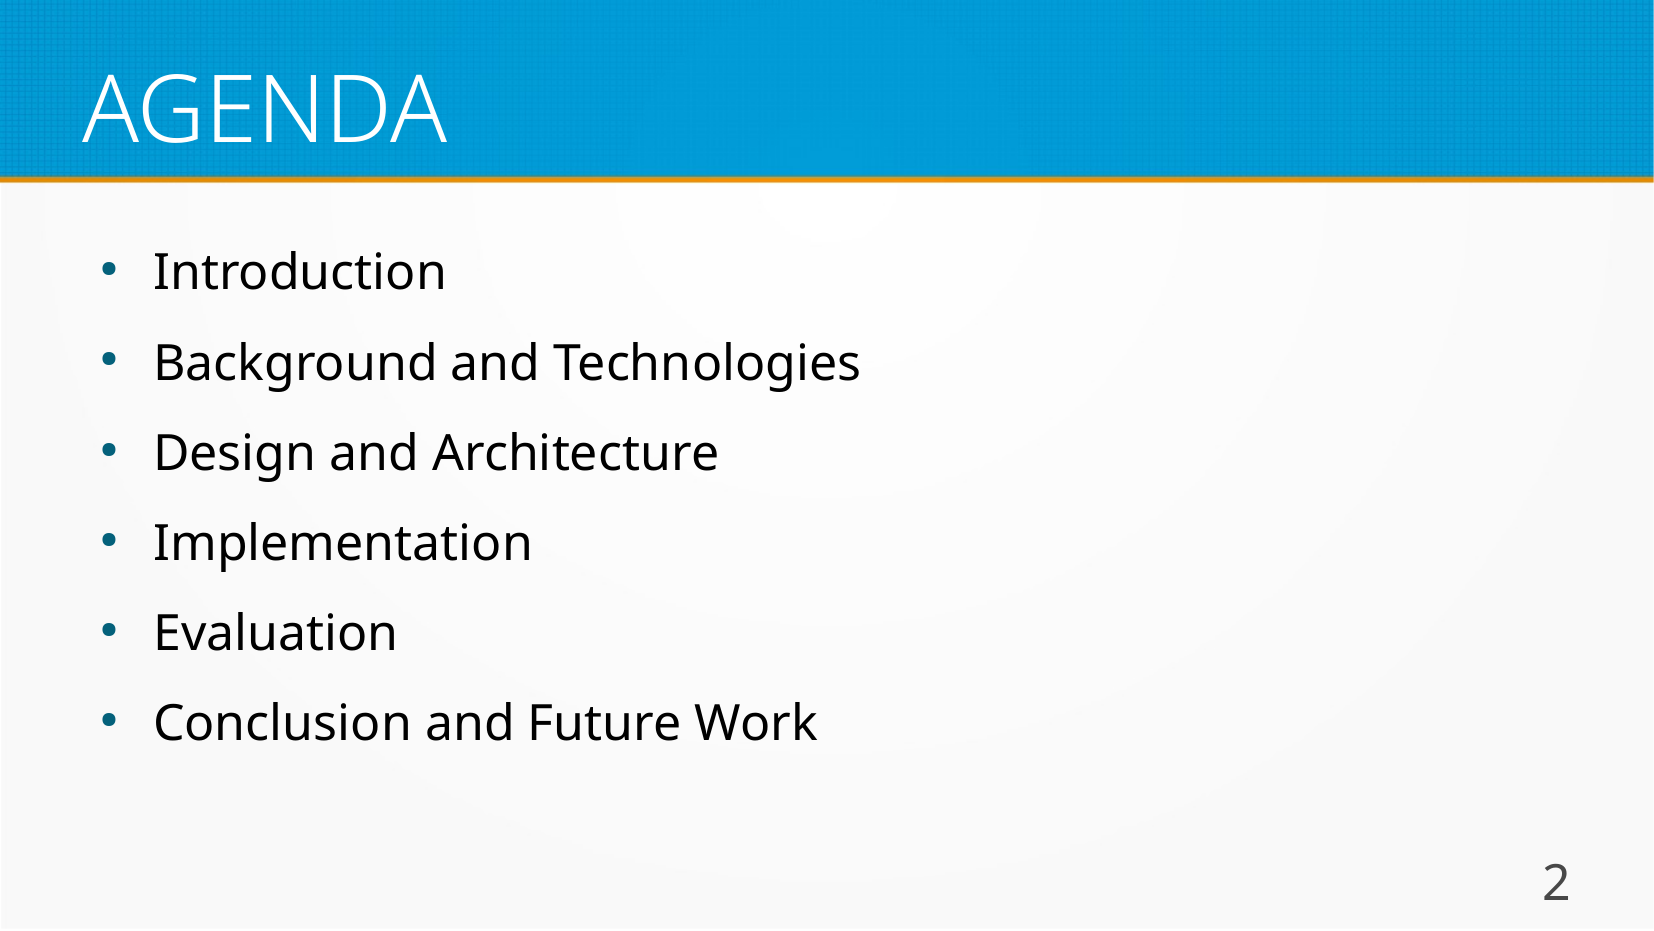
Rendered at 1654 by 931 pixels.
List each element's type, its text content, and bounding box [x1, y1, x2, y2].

title AGENDA [82, 14, 1571, 171]
picture [0, 175, 1654, 931]
list Introduction Background and Technologies Design and Architecture Implementation Evaluation Conclusion and Future Work [82, 236, 1563, 810]
